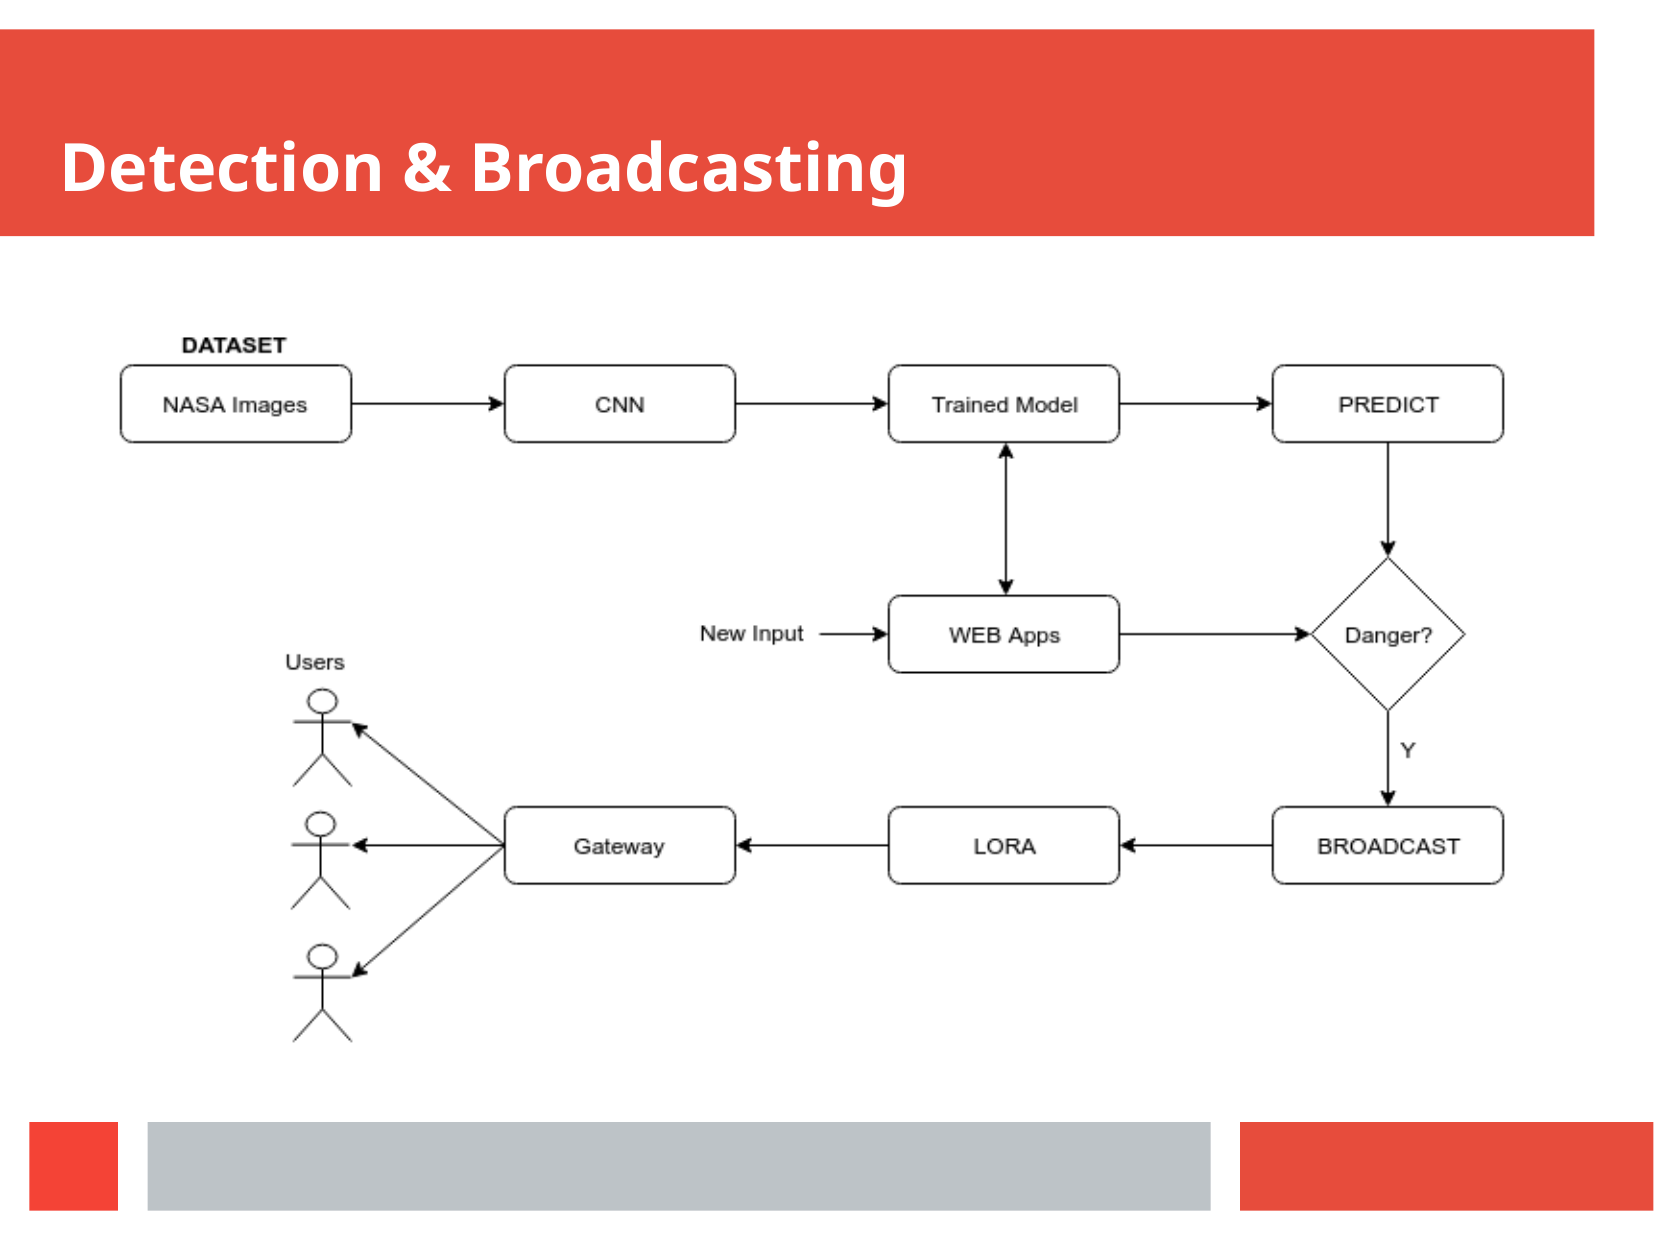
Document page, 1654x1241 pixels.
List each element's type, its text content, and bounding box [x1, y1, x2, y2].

title Detection & Broadcasting [59, 59, 1595, 207]
picture [82, 288, 1543, 1081]
